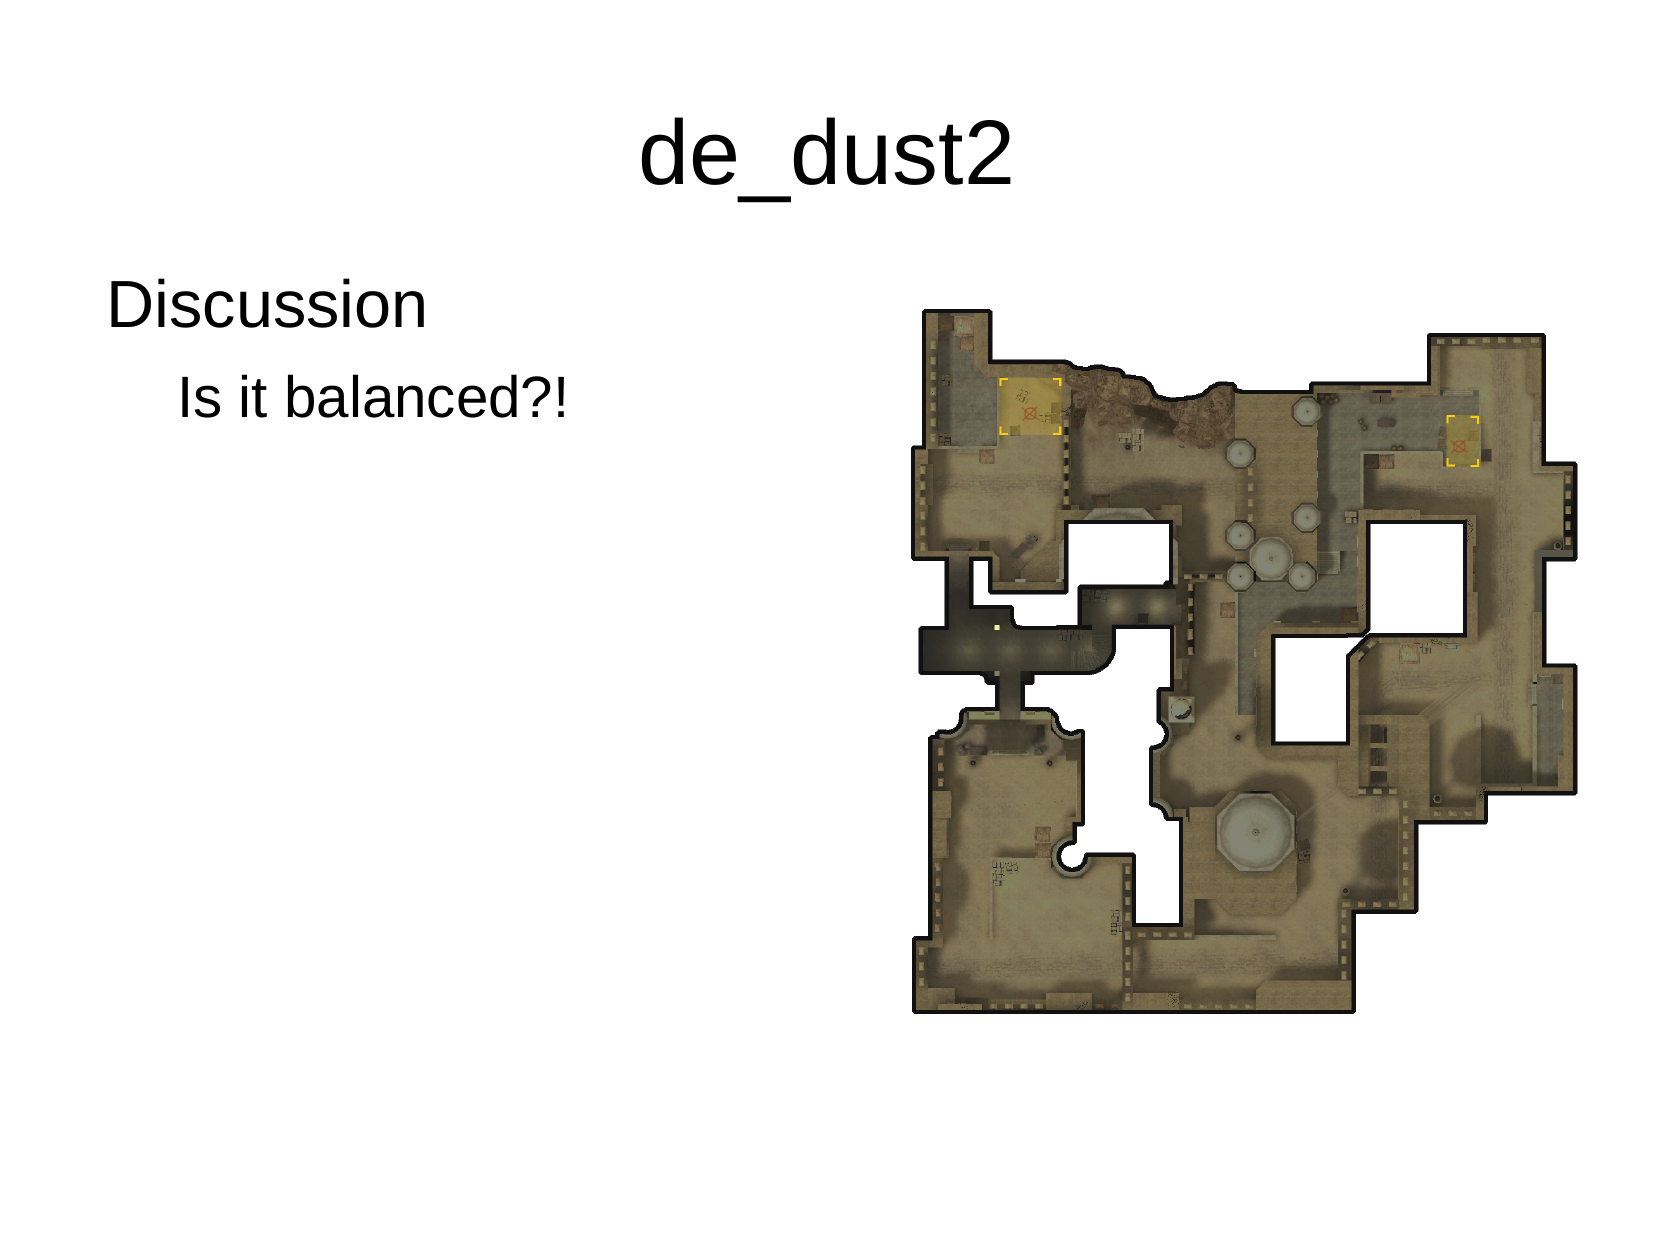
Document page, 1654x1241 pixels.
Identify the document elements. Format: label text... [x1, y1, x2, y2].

title de_dust2 [82, 49, 1571, 257]
picture [885, 296, 1606, 1016]
list Discussion Is it balanced?! [35, 266, 851, 1087]
